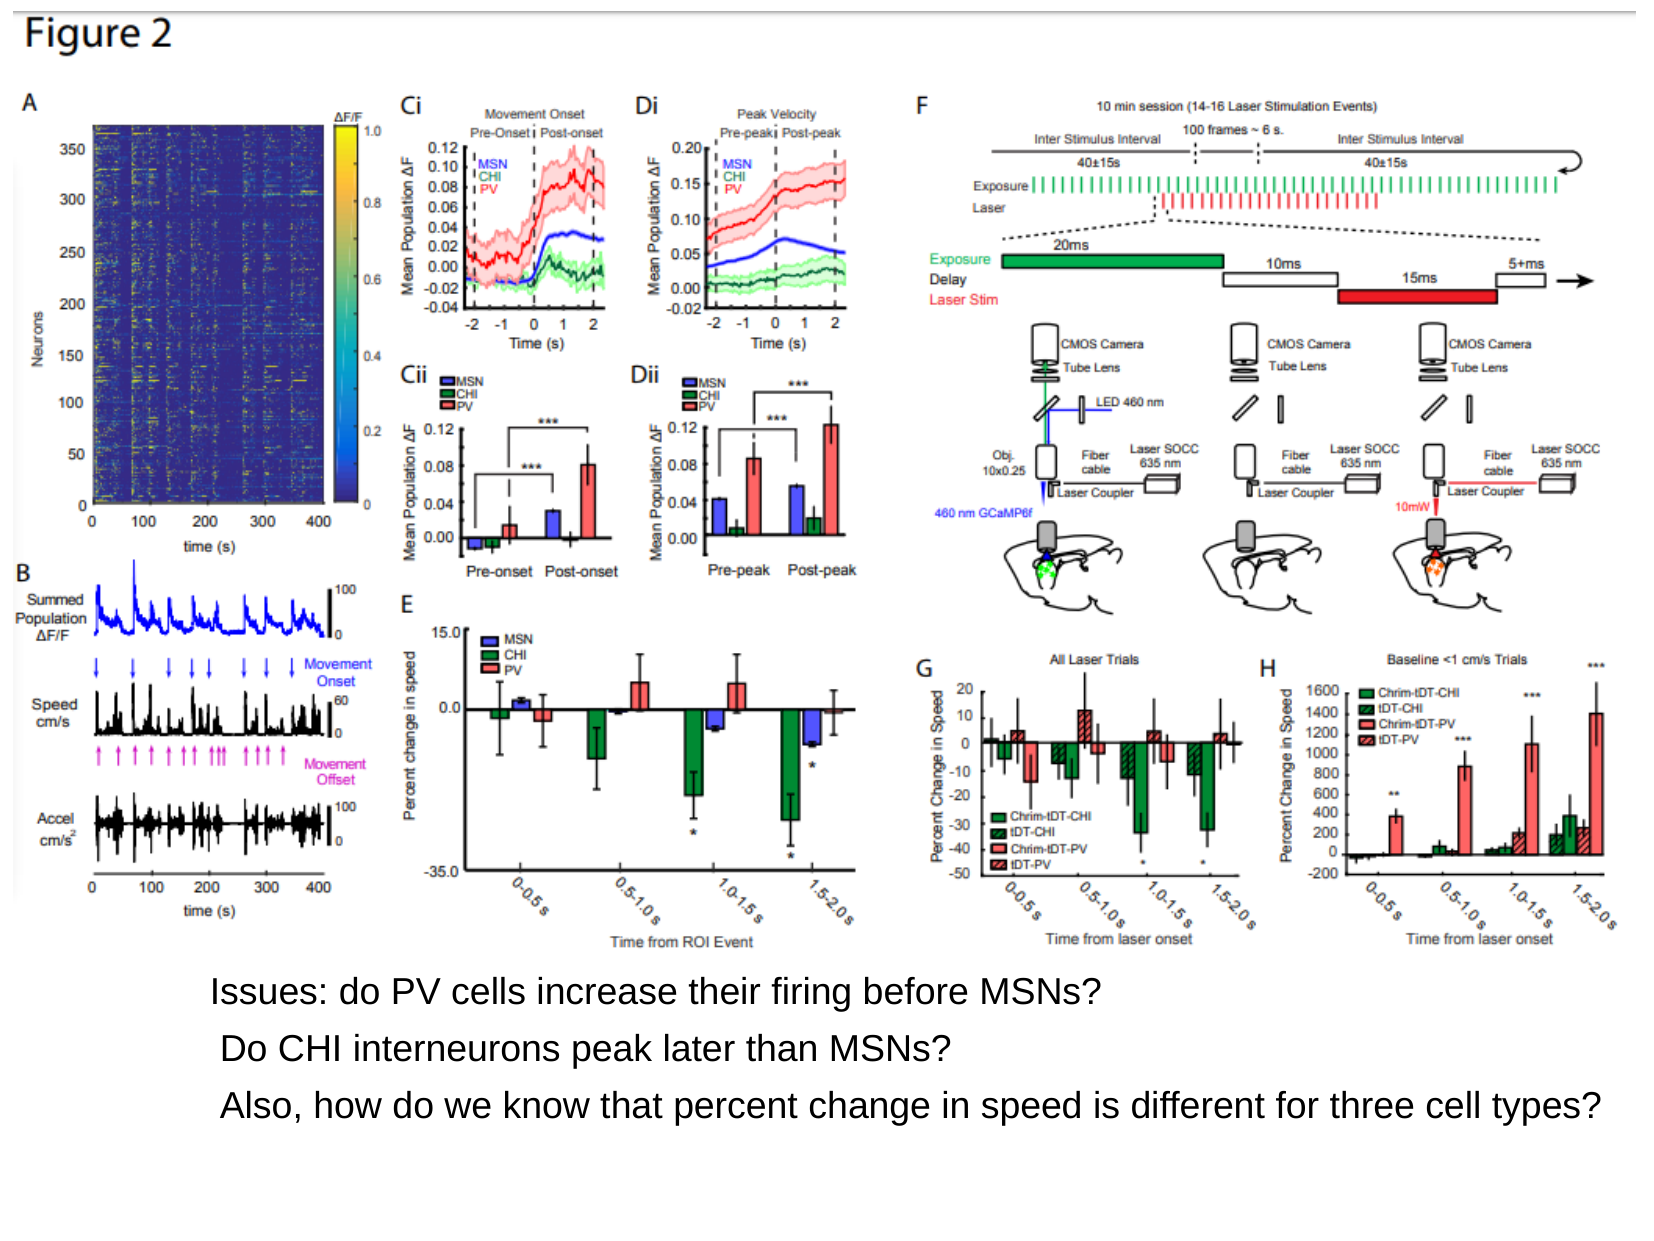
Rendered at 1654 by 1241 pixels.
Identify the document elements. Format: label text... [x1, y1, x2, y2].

picture [13, 11, 1636, 961]
text_box Also, how do we know that percent change in speed is different for three cell types? [205, 1076, 1629, 1134]
text_box Do CHI interneurons peak later than MSNs? [205, 1020, 967, 1076]
text_box Issues: do PV cells increase their firing before MSNs? [195, 963, 1118, 1021]
